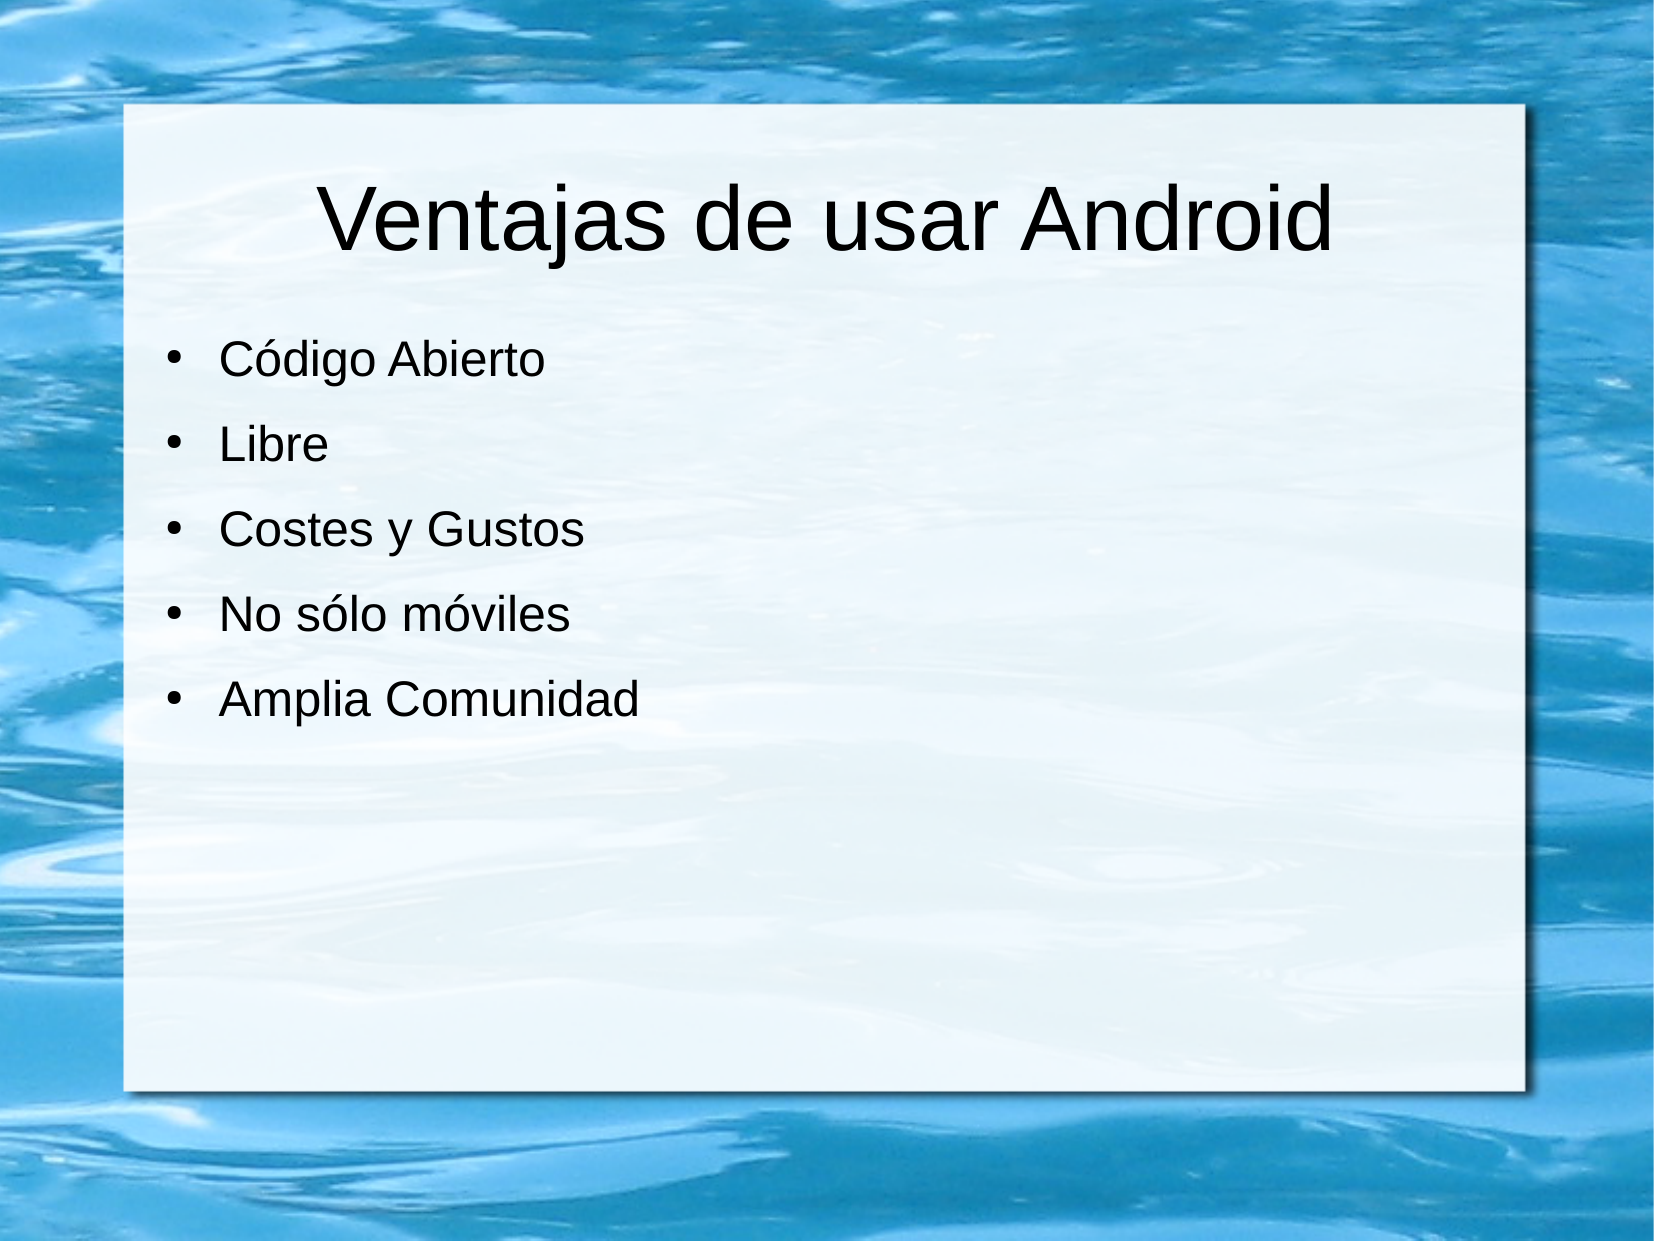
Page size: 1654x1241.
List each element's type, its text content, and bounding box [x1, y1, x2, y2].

title Ventajas de usar Android [147, 129, 1506, 308]
list Código Abierto Libre Costes y Gustos No sólo móviles Amplia Comunidad [147, 330, 1506, 1036]
picture [0, 0, 1654, 1241]
